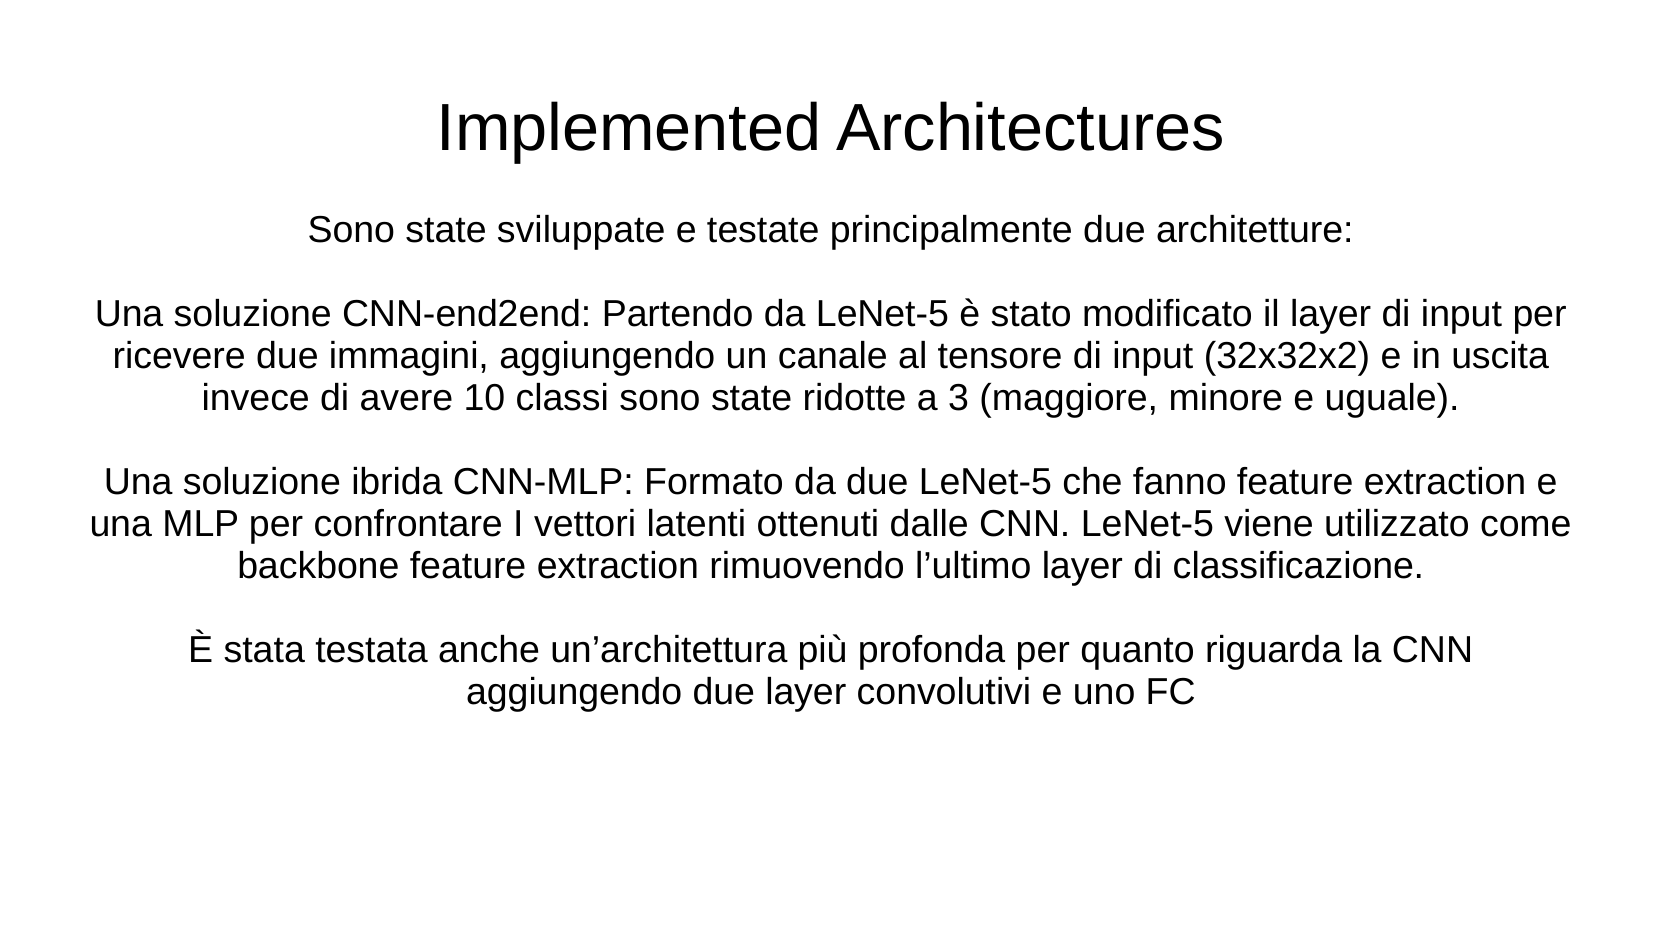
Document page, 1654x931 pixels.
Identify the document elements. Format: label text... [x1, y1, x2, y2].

text_box Sono state sviluppate e testate principalmente due architetture: Una soluzione CNN-end2end: Partendo da LeNet-5 è stato modificato il layer di input per ricevere due immagini, aggiungendo un canale al tensore di input (32x32x2) e in uscita invece di avere 10 classi sono state ridotte a 3 (maggiore, minore e uguale). Una soluzione ibrida CNN-MLP: Formato da due LeNet-5 che fanno feature extraction e una MLP per confrontare I vettori latenti ottenuti dalle CNN. LeNet-5 viene utilizzato come backbone feature extraction rimuovendo l’ultimo layer di classificazione. È stata testata anche un’architettura più profonda per quanto riguarda la CNN aggiungendo due layer convolutivi e uno FC [86, 208, 1576, 713]
subtitle Implemented Architectures [86, 67, 1576, 188]
